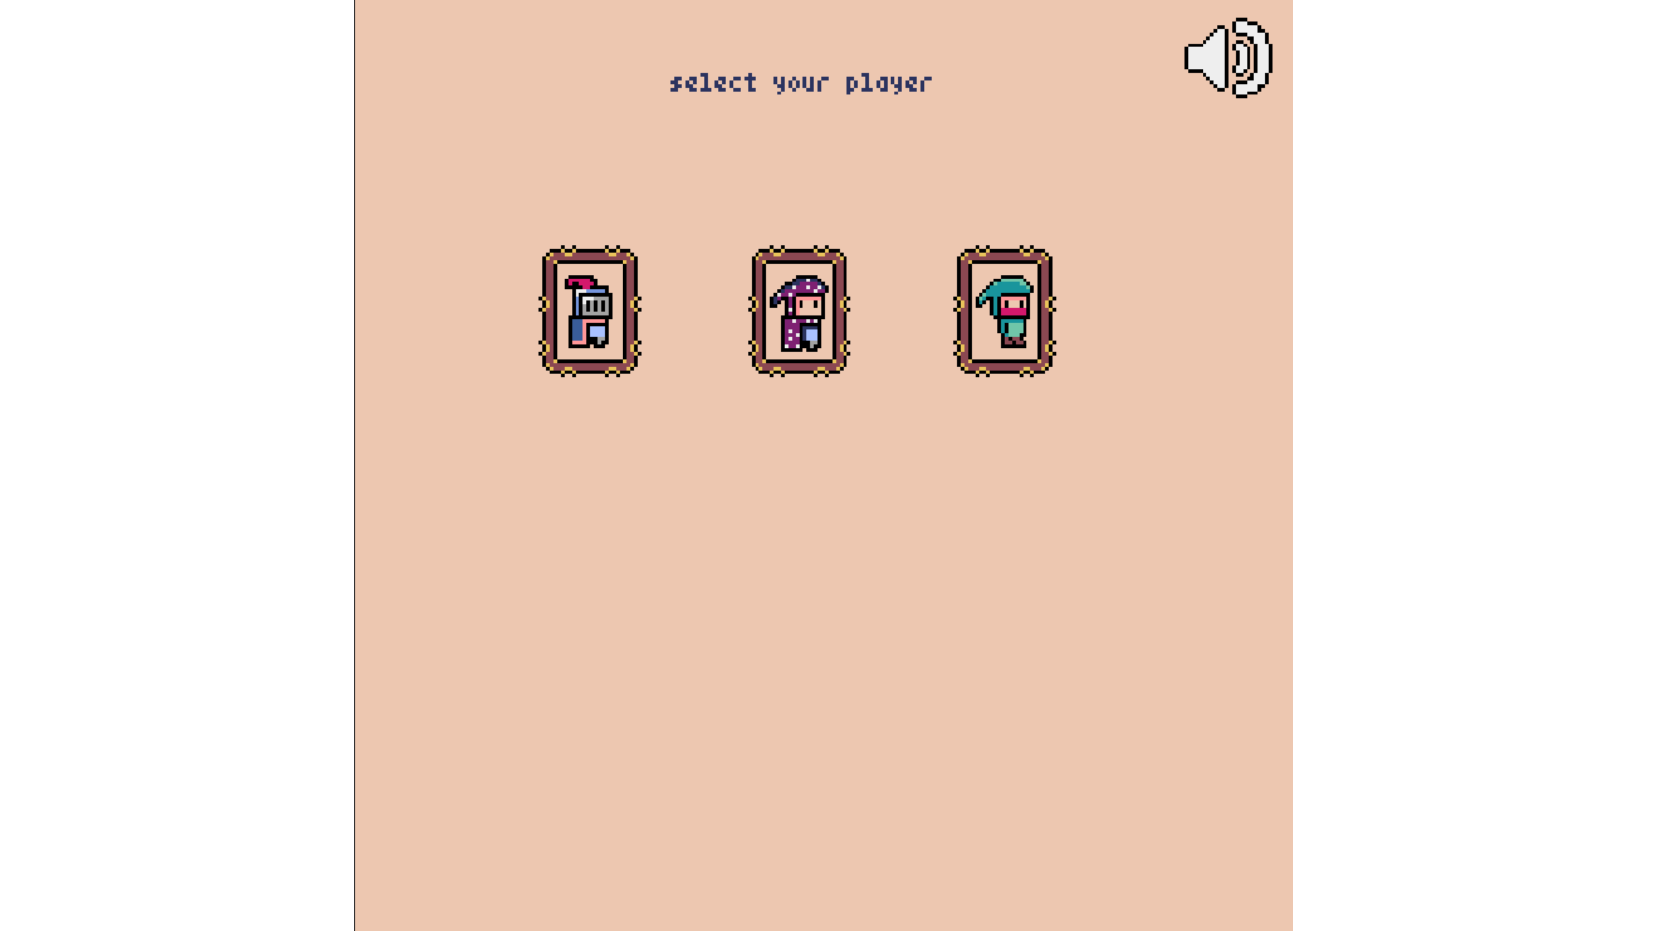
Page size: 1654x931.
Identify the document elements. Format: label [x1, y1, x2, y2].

picture [354, 0, 1293, 931]
